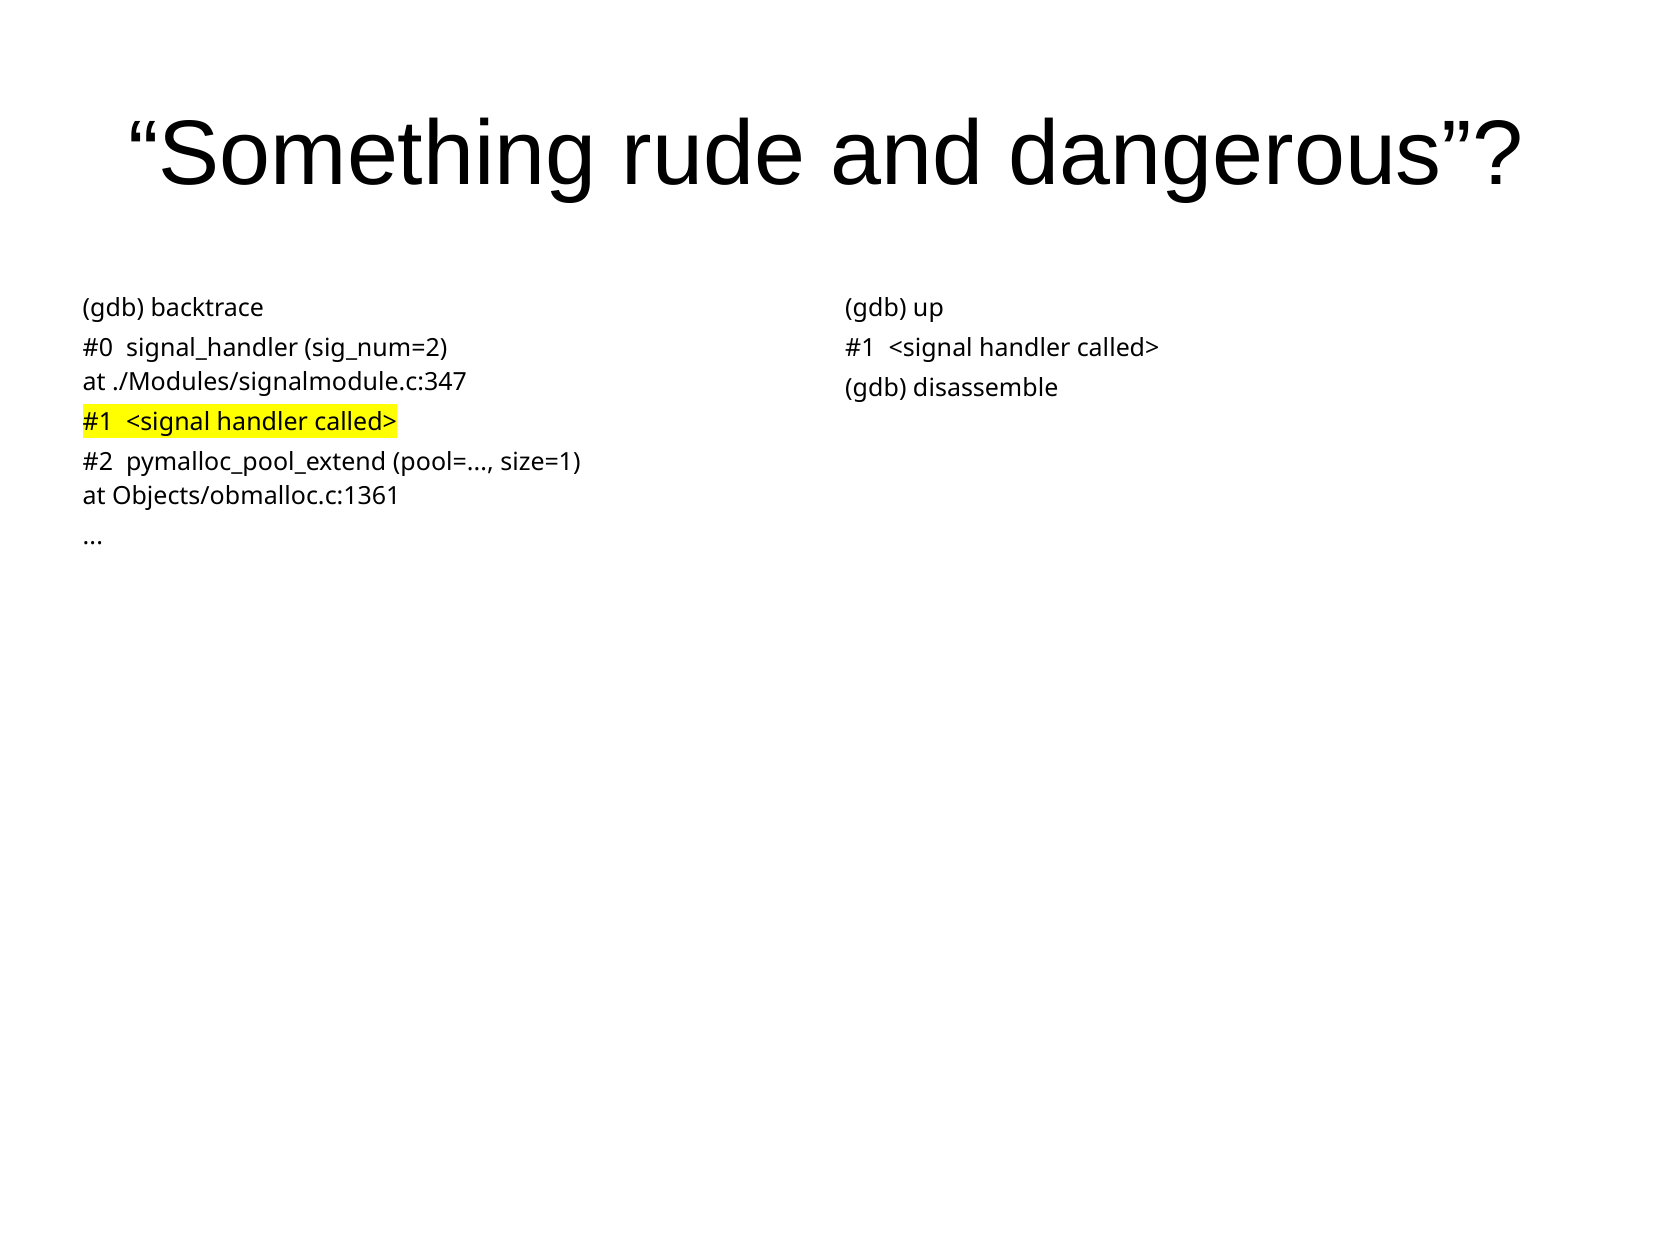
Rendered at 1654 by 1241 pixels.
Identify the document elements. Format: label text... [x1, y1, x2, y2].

list (gdb) backtrace #0 signal_handler (sig_num=2) at ./Modules/signalmodule.c:347 #1 <signal handler called> #2 pymalloc_pool_extend (pool=..., size=1) at Objects/obmalloc.c:1361 ... [82, 290, 809, 1201]
title “Something rude and dangerous”? [82, 49, 1571, 257]
list (gdb) up #1 <signal handler called> (gdb) disassemble [845, 290, 1572, 1201]
